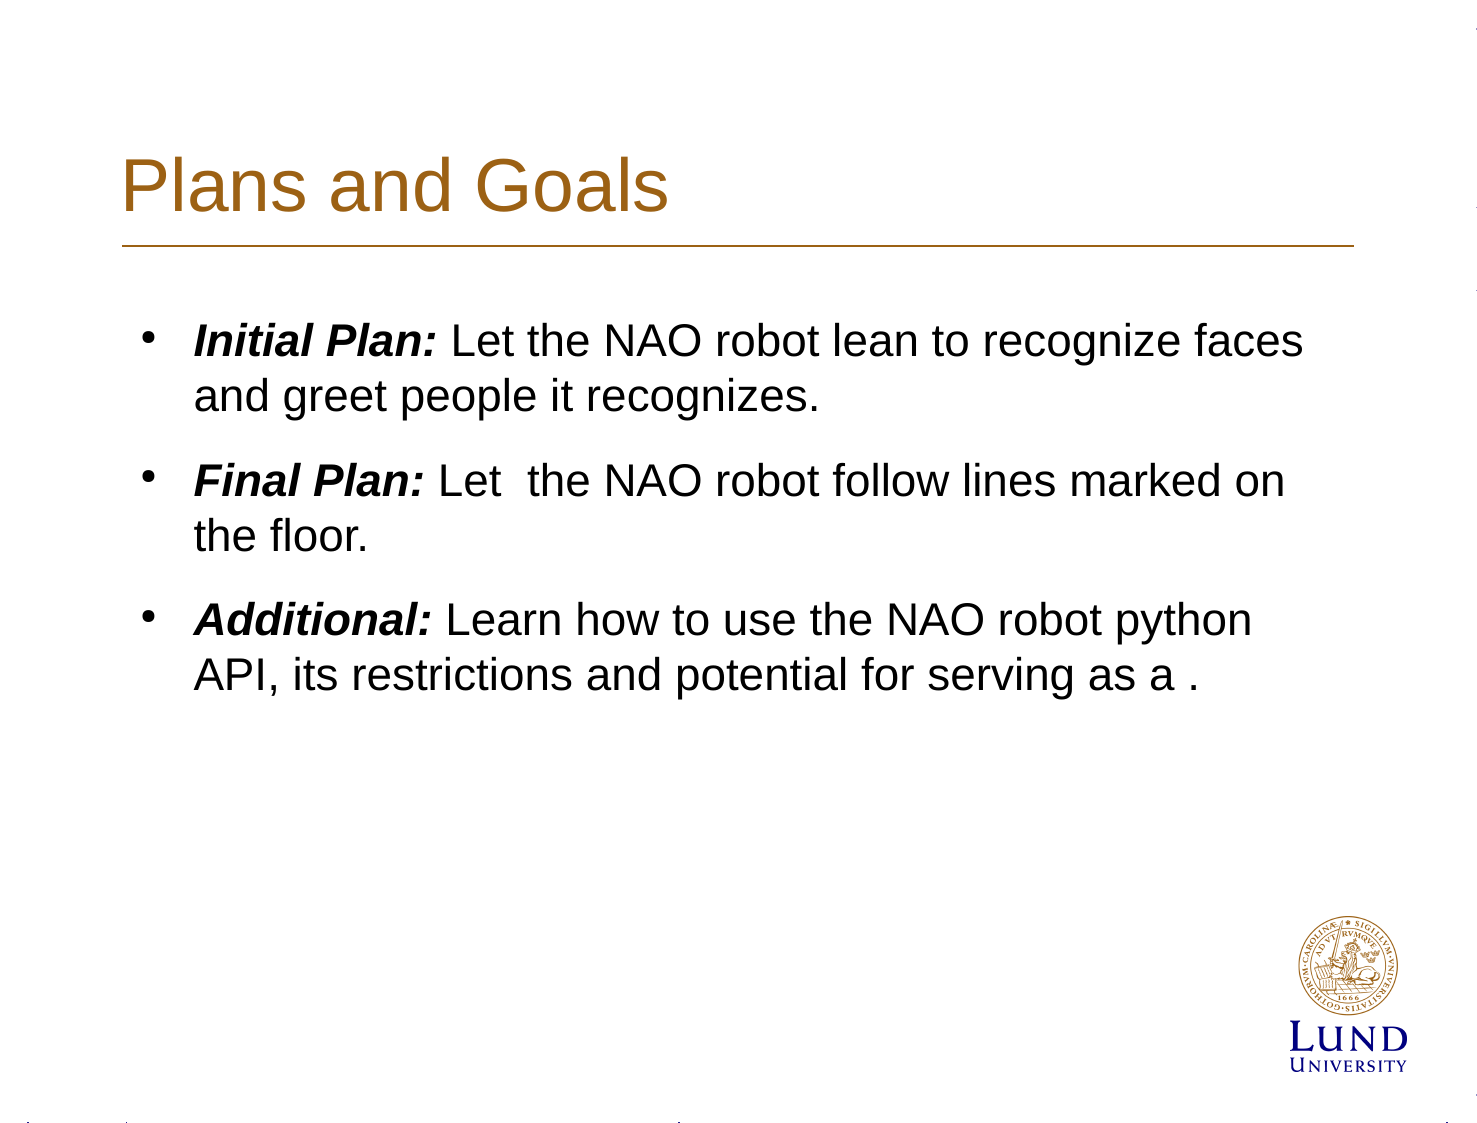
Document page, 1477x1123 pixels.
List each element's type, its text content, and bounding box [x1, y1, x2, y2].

title Plans and Goals [105, 46, 1354, 234]
list Initial Plan: Let the NAO robot lean to recognize faces and greet people it recognizes. Final Plan: Let the NAO robot follow lines marked on the floor. Additional: Learn how to use the NAO robot python API, its restrictions and potential for serving as a . [107, 303, 1353, 888]
picture [1290, 916, 1407, 1072]
